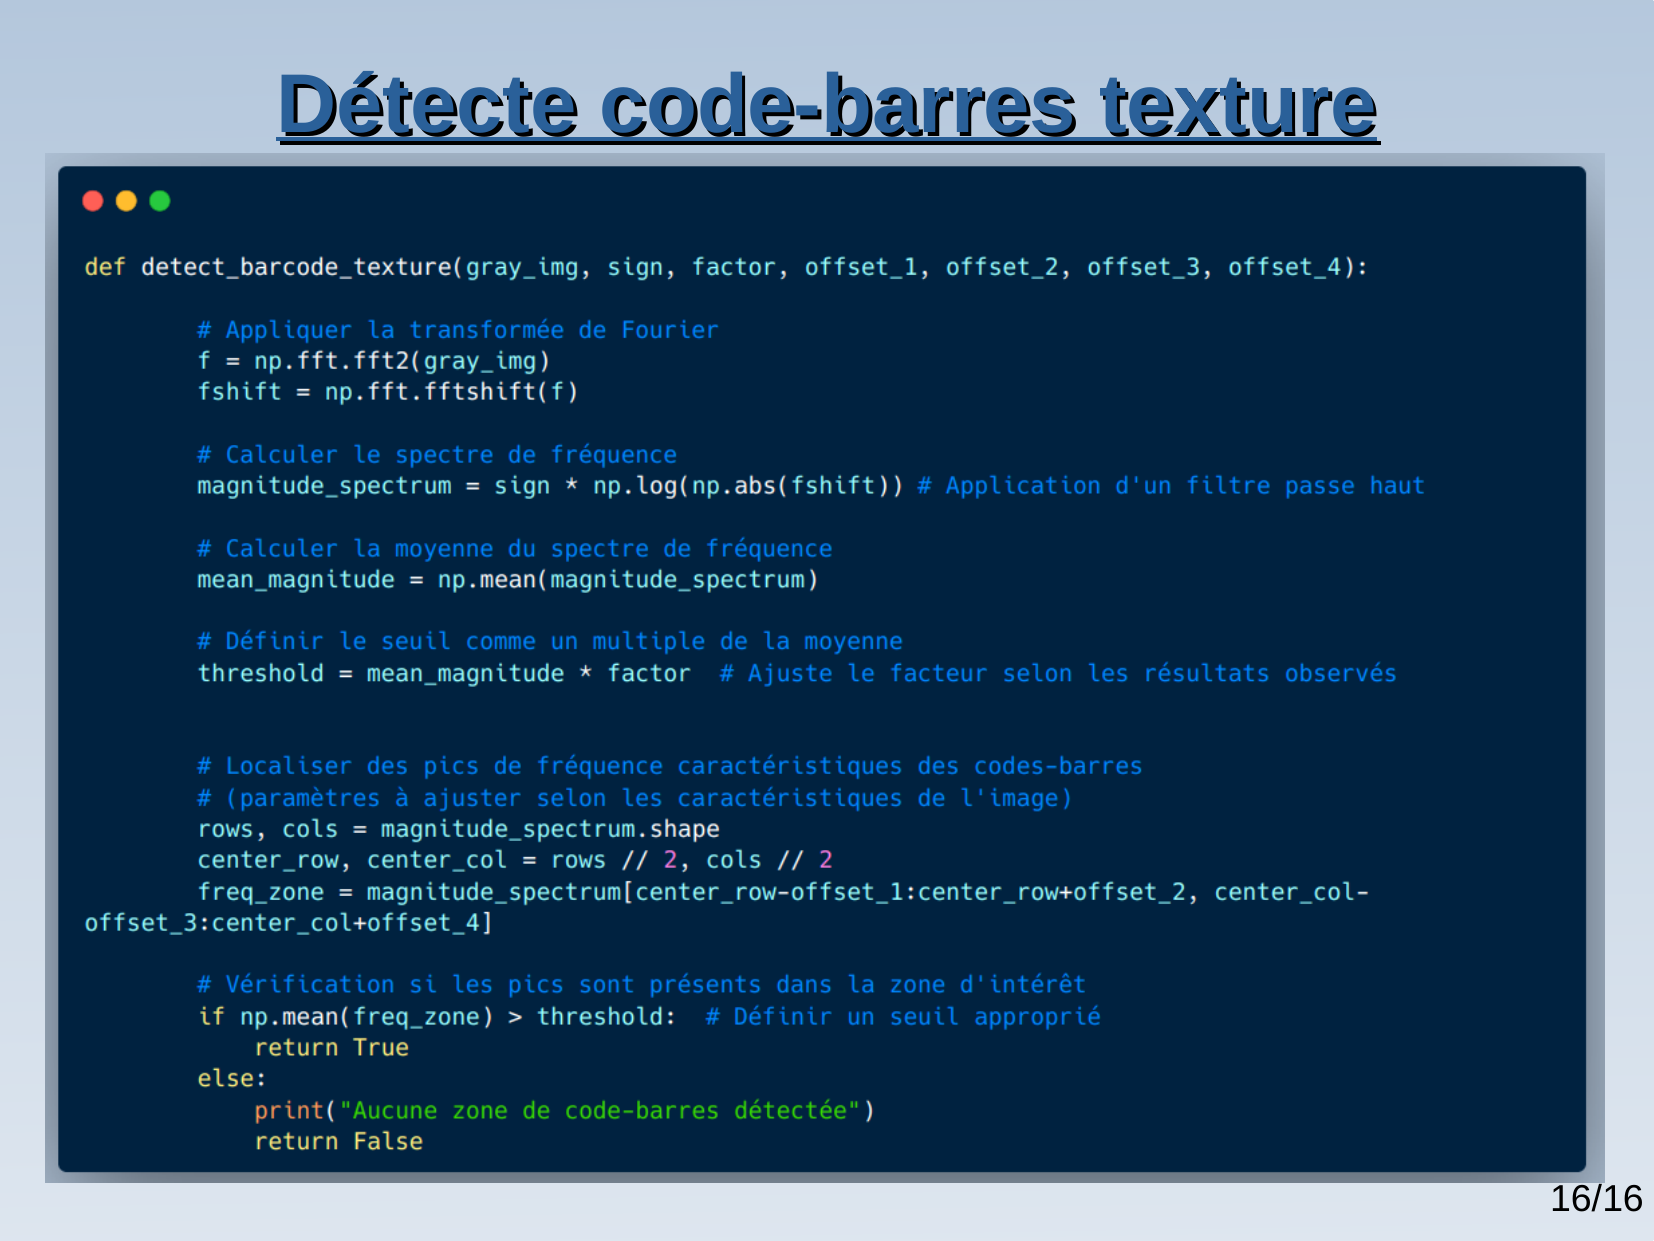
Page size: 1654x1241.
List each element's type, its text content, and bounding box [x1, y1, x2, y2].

picture [45, 153, 1605, 1183]
title Détecte code-barres texture [82, 0, 1571, 153]
